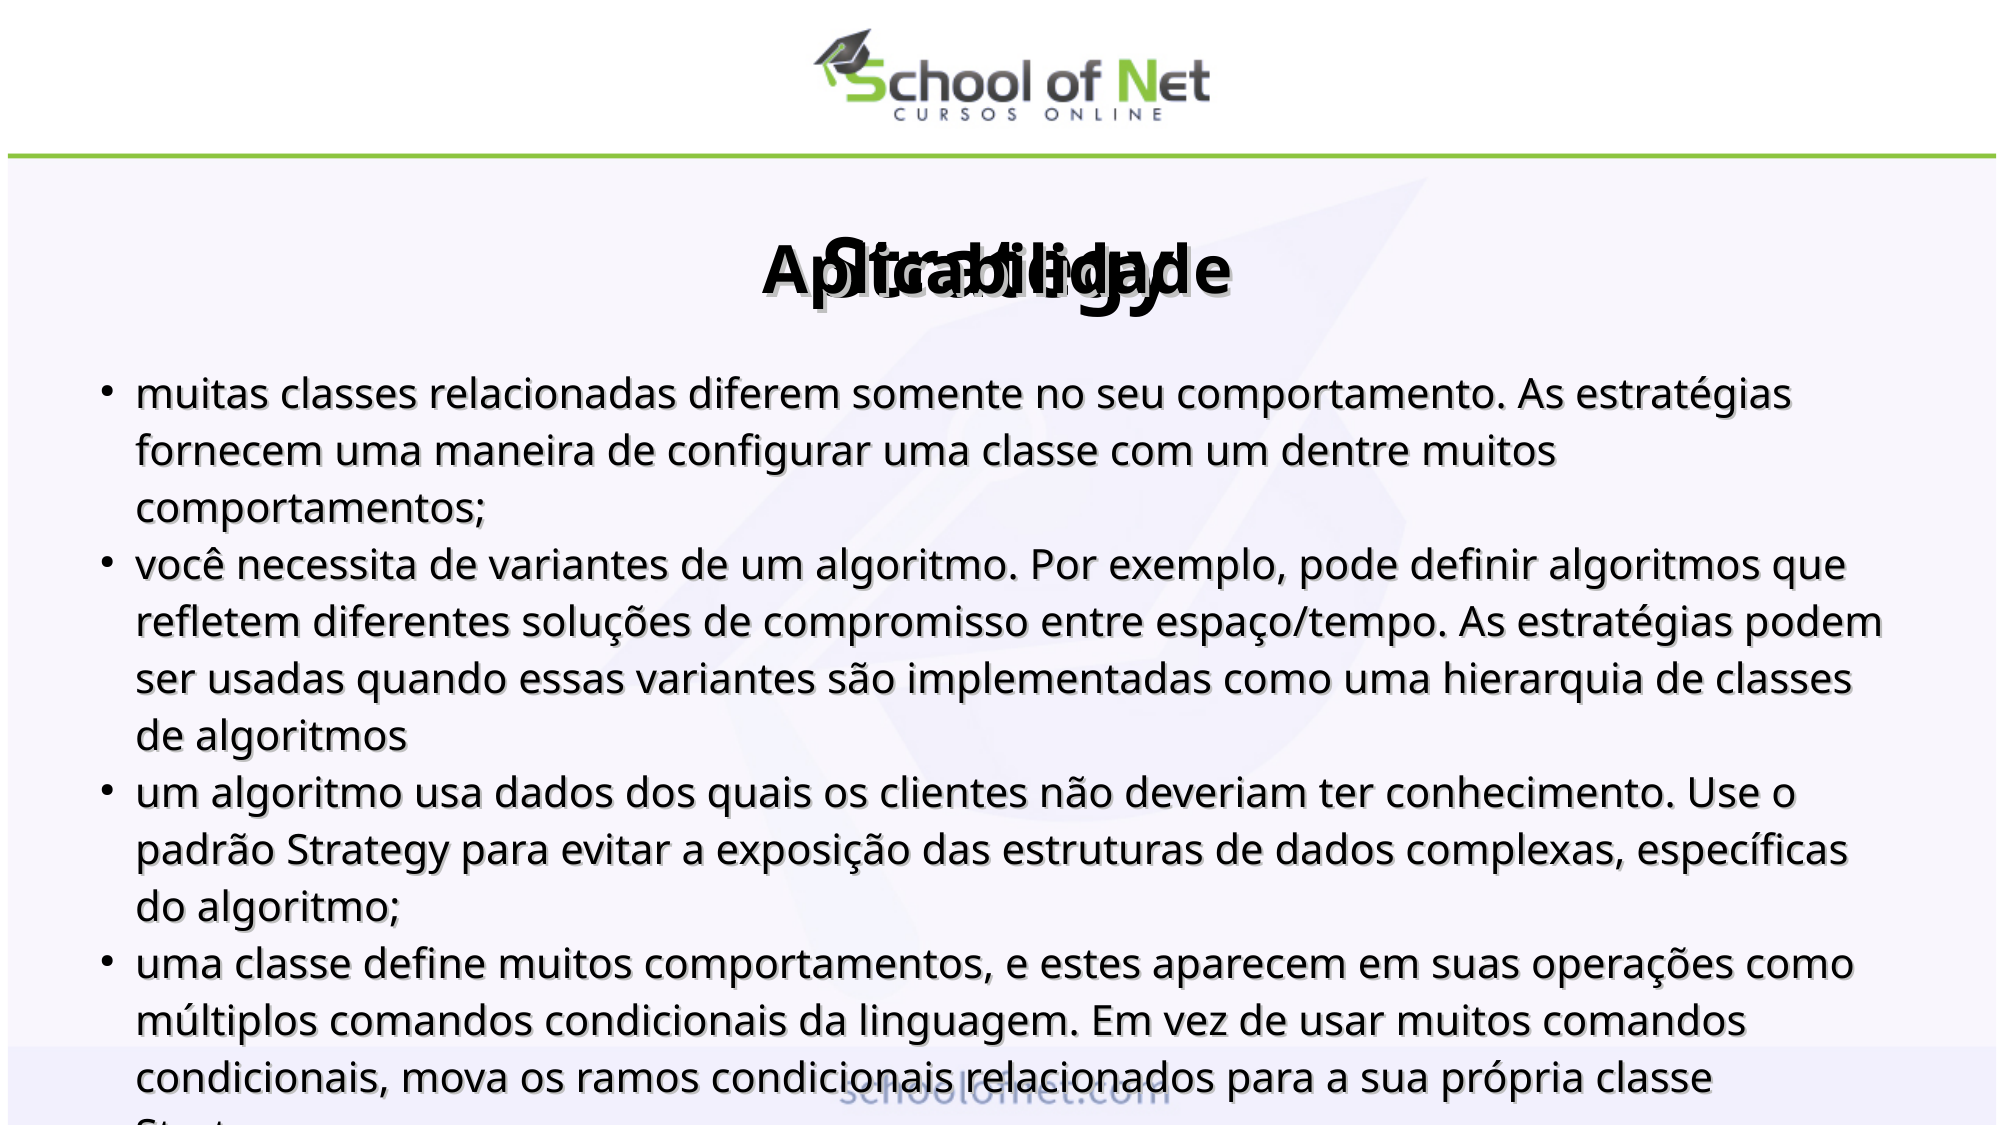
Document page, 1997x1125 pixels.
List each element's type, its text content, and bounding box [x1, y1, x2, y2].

subtitle Aplicabilidade muitas classes relacionadas diferem somente no seu comportamento. As estratégias fornecem uma maneira de configurar uma classe com um dentre muitos comportamentos; você necessita de variantes de um algoritmo. Por exemplo, pode definir algoritmos que refletem diferentes soluções de compromisso entre espaço/tempo. As estratégias podem ser usadas quando essas variantes são implementadas como uma hierarquia de classes de algoritmos um algoritmo usa dados dos quais os clientes não deveriam ter conhecimento. Use o padrão Strategy para evitar a exposição das estruturas de dados complexas, específicas do algoritmo; uma classe define muitos comportamentos, e estes aparecem em suas operações como múltiplos comandos condicionais da linguagem. Em vez de usar muitos comandos condicionais, mova os ramos condicionais relacionados para a sua própria classe Strategy. [99, 321, 1897, 1063]
title Strategy [99, 171, 1897, 321]
picture [7, 5, 1997, 1125]
